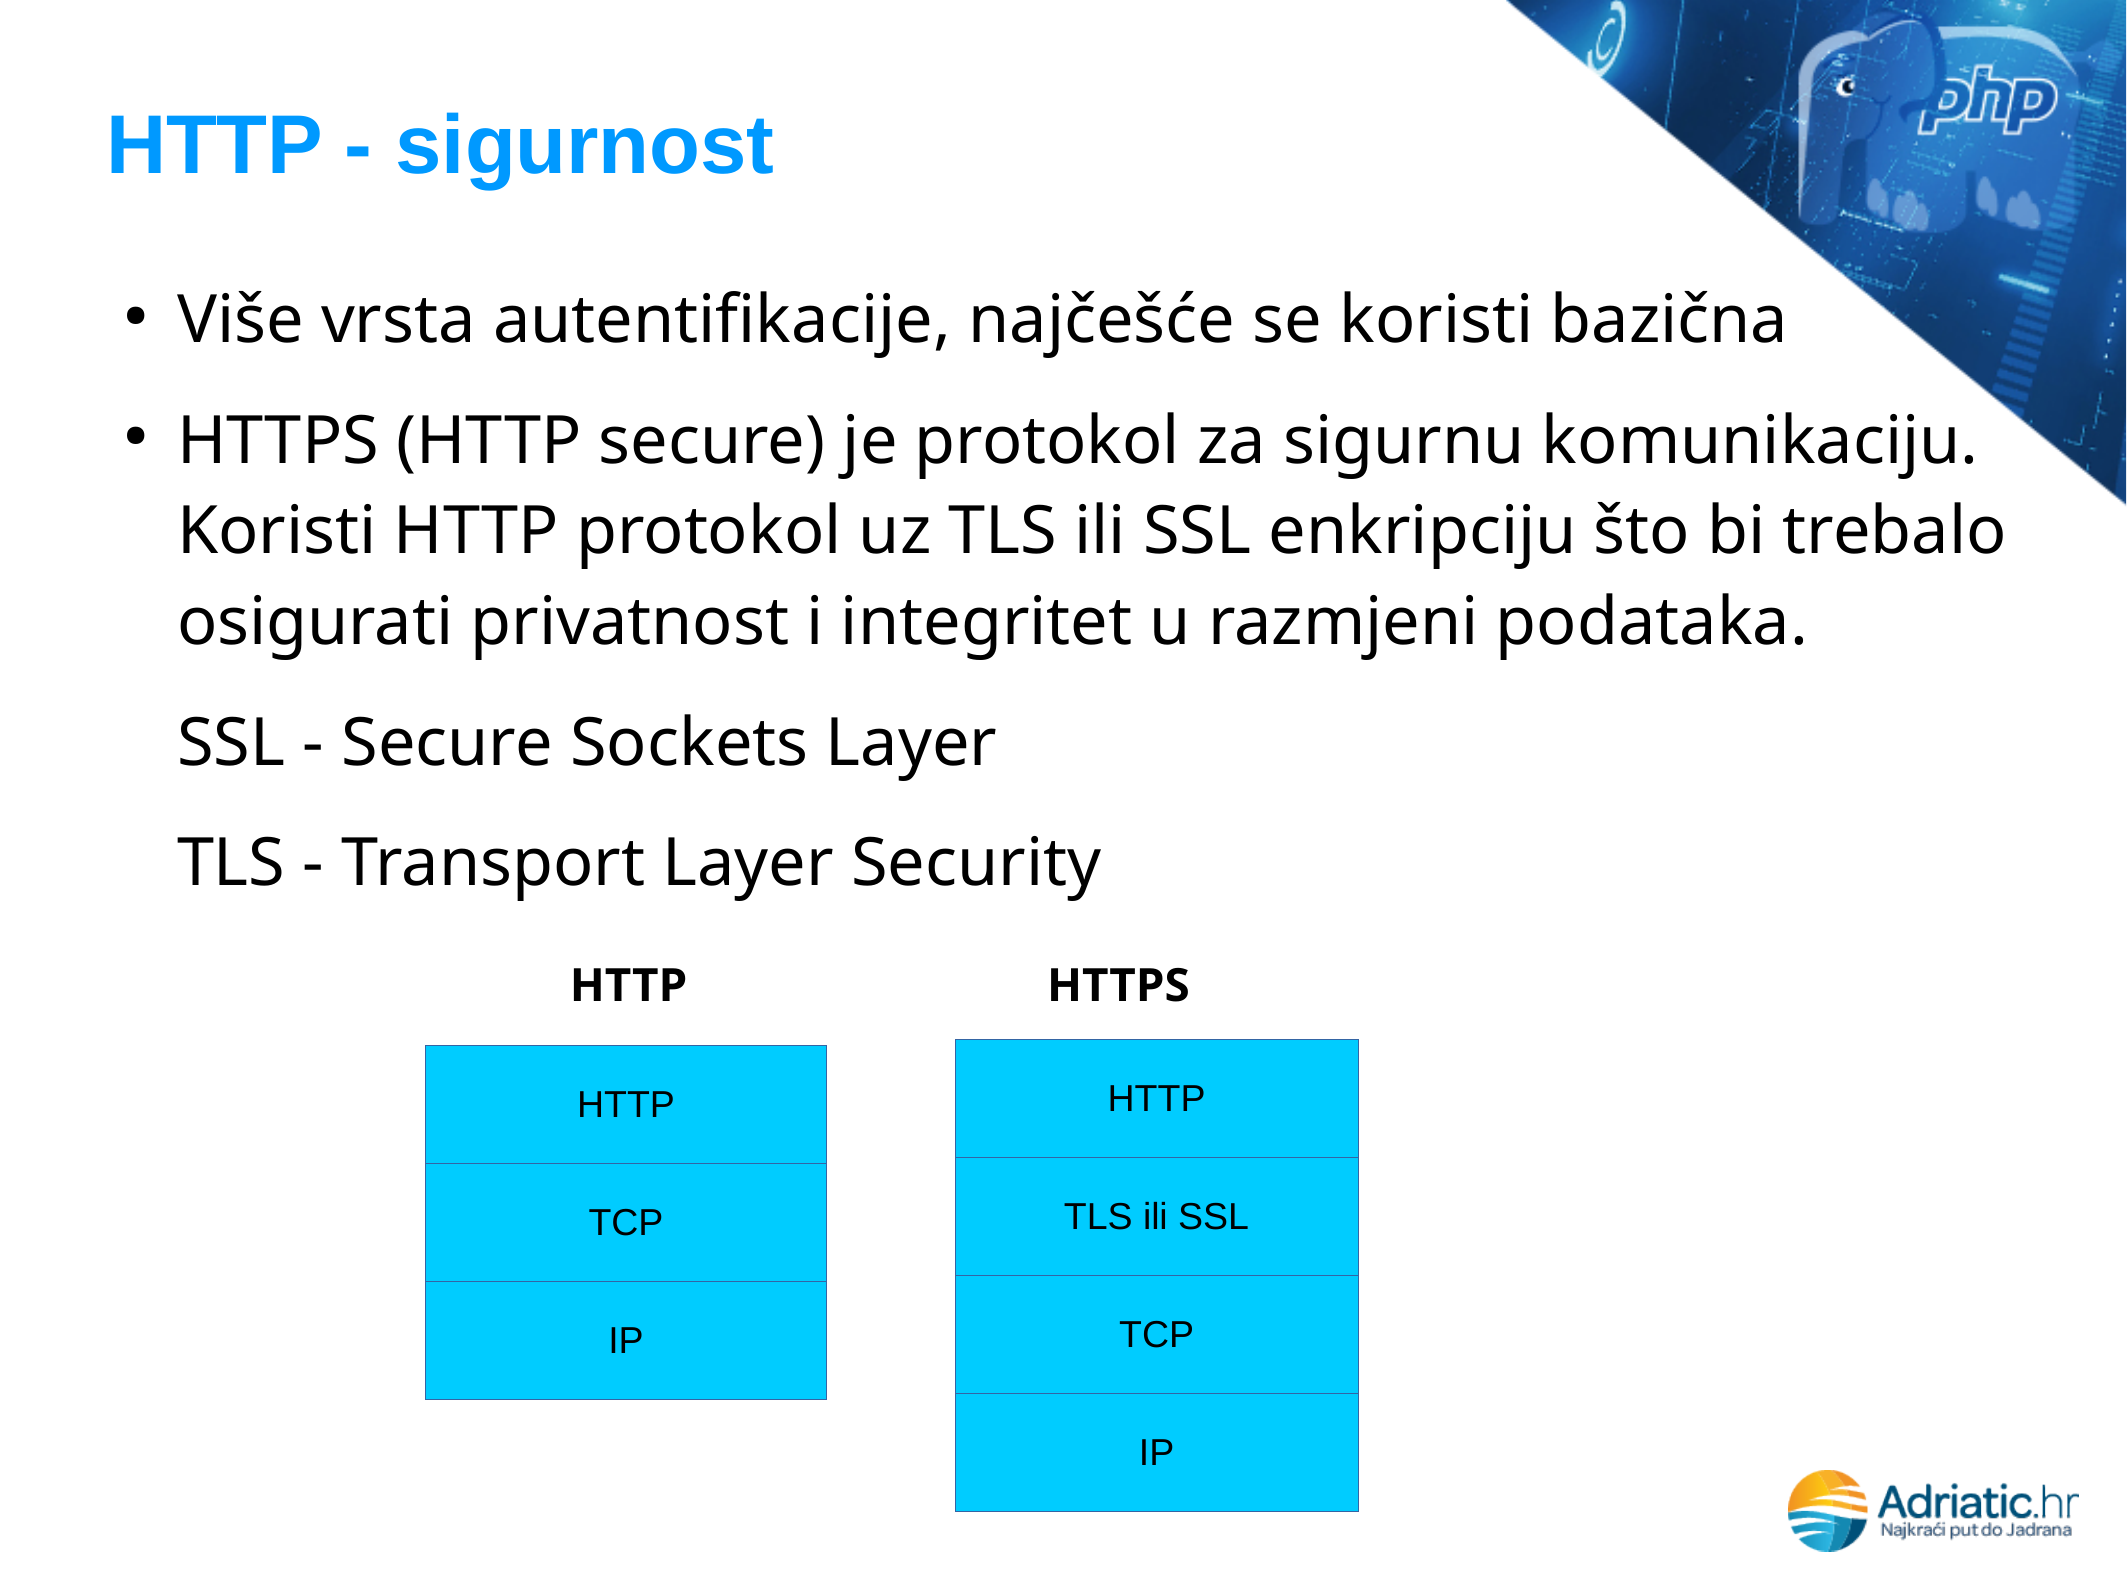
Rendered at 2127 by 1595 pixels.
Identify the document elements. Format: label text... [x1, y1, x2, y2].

text_box HTTPS [1032, 944, 1234, 1016]
text_box HTTP [555, 944, 722, 1015]
text_box TCP [425, 1163, 827, 1281]
picture [1505, 0, 2127, 625]
title HTTP - sigurnost [106, 70, 1630, 219]
text_box TLS ili SSL [955, 1157, 1359, 1276]
text_box HTTP [425, 1045, 827, 1163]
list Više vrsta autentifikacije, najčešće se koristi bazična HTTPS (HTTP secure) je protokol za sigurnu komunikaciju. Koristi HTTP protokol uz TLS ili SSL enkripciju što bi trebalo osigurati privatnost i integritet u razmjeni podataka. SSL - Secure Sockets Layer TLS - Transport Layer Security [106, 271, 2020, 1453]
text_box TCP [955, 1276, 1359, 1393]
text_box IP [955, 1393, 1359, 1512]
picture [1788, 1470, 2079, 1552]
text_box IP [425, 1281, 827, 1400]
text_box HTTP [955, 1039, 1359, 1157]
